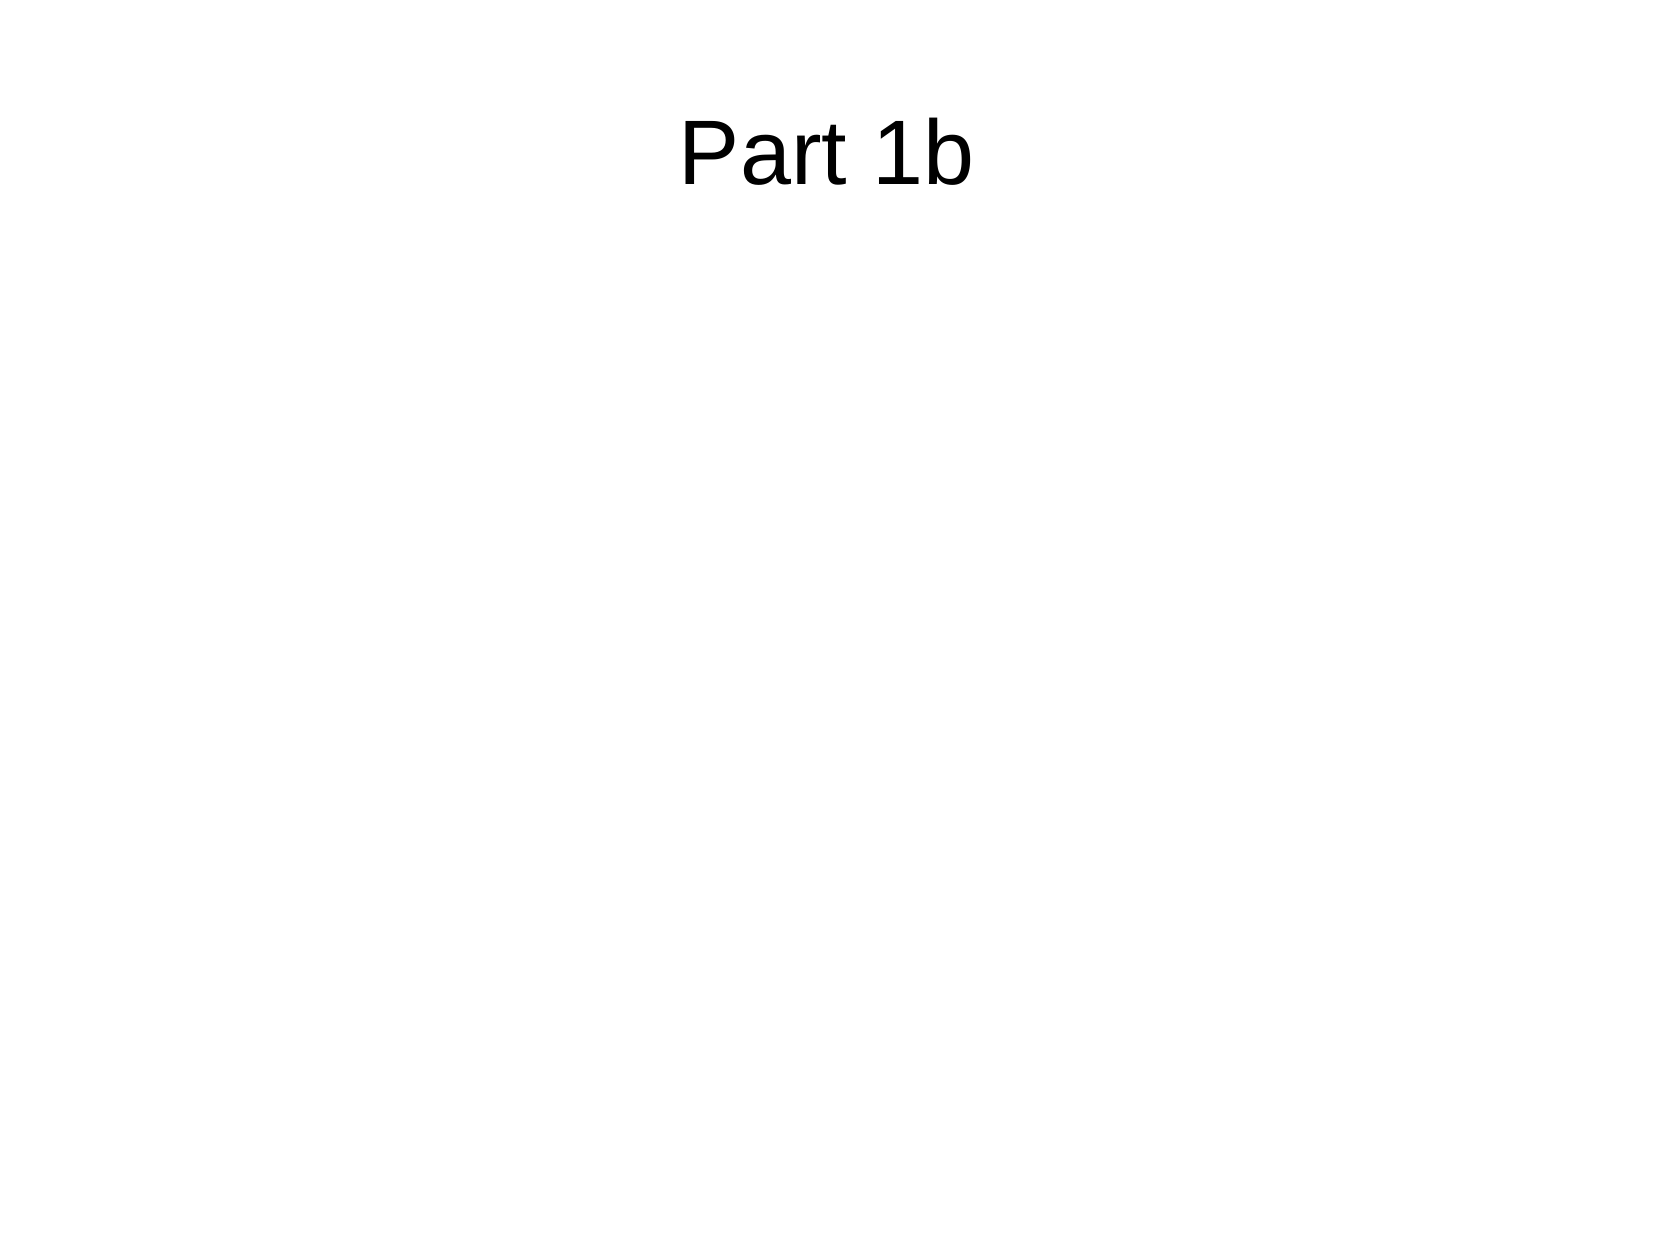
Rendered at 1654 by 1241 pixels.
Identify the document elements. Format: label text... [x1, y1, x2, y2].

title Part 1b [82, 49, 1571, 257]
